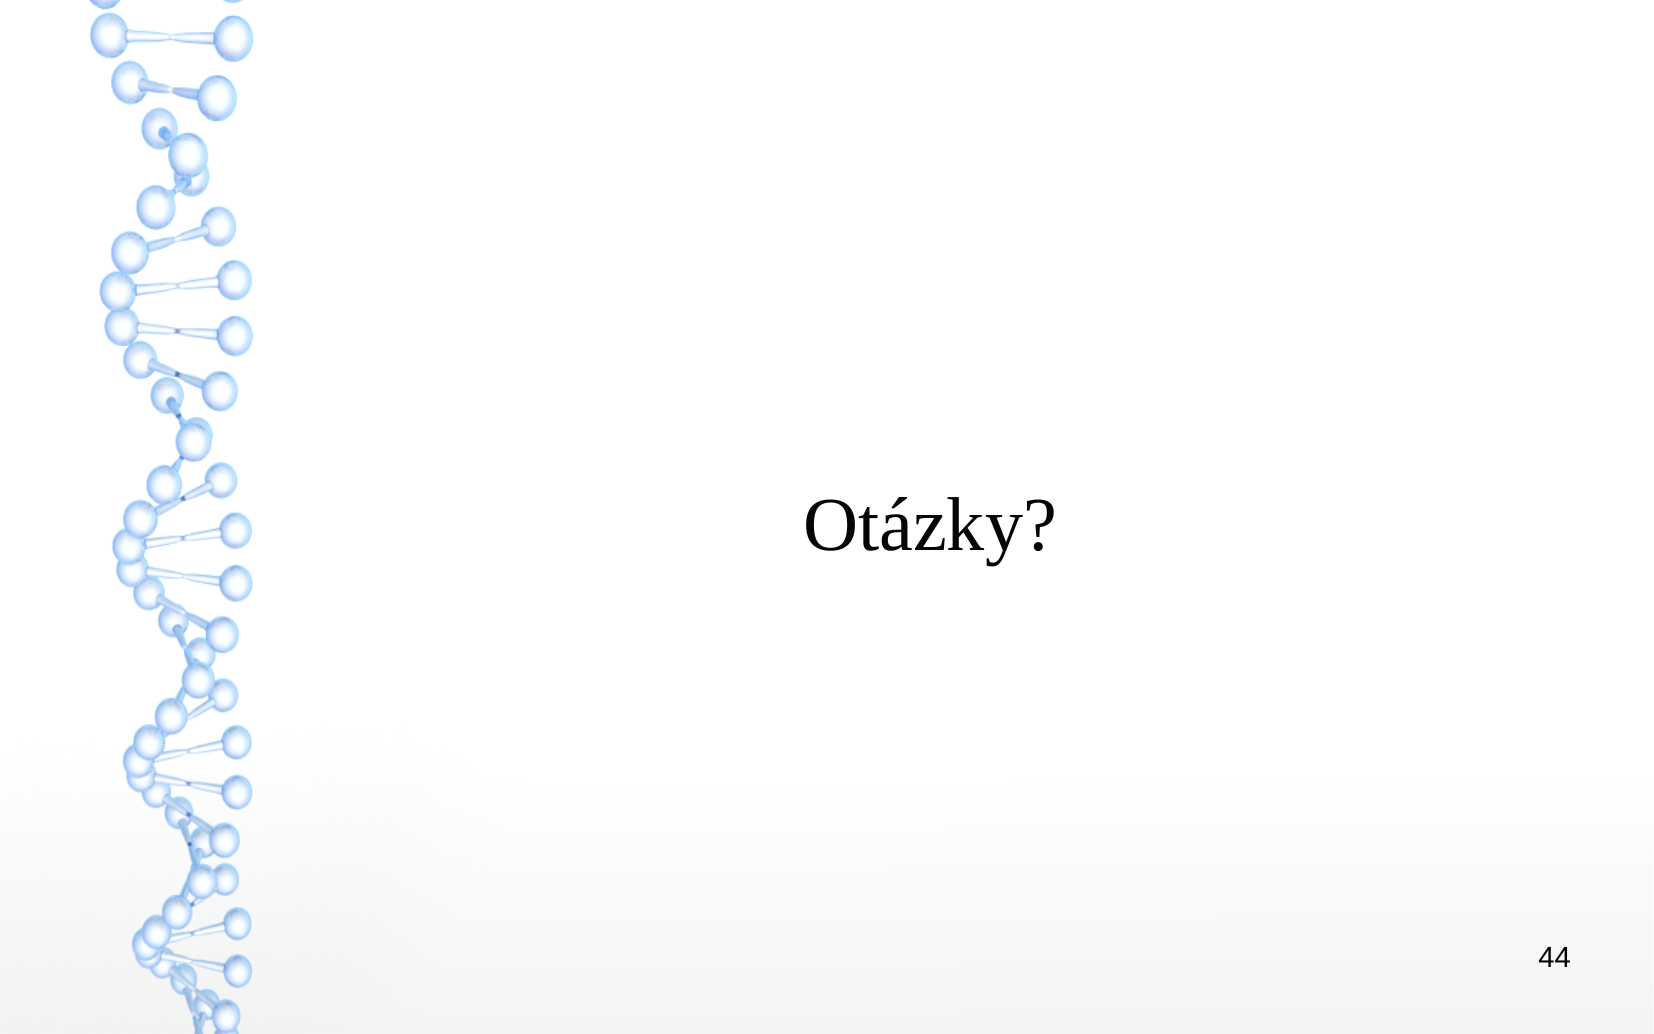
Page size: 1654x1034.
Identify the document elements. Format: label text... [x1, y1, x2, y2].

title Otázky? [265, 439, 1595, 611]
picture [0, 0, 1654, 1034]
